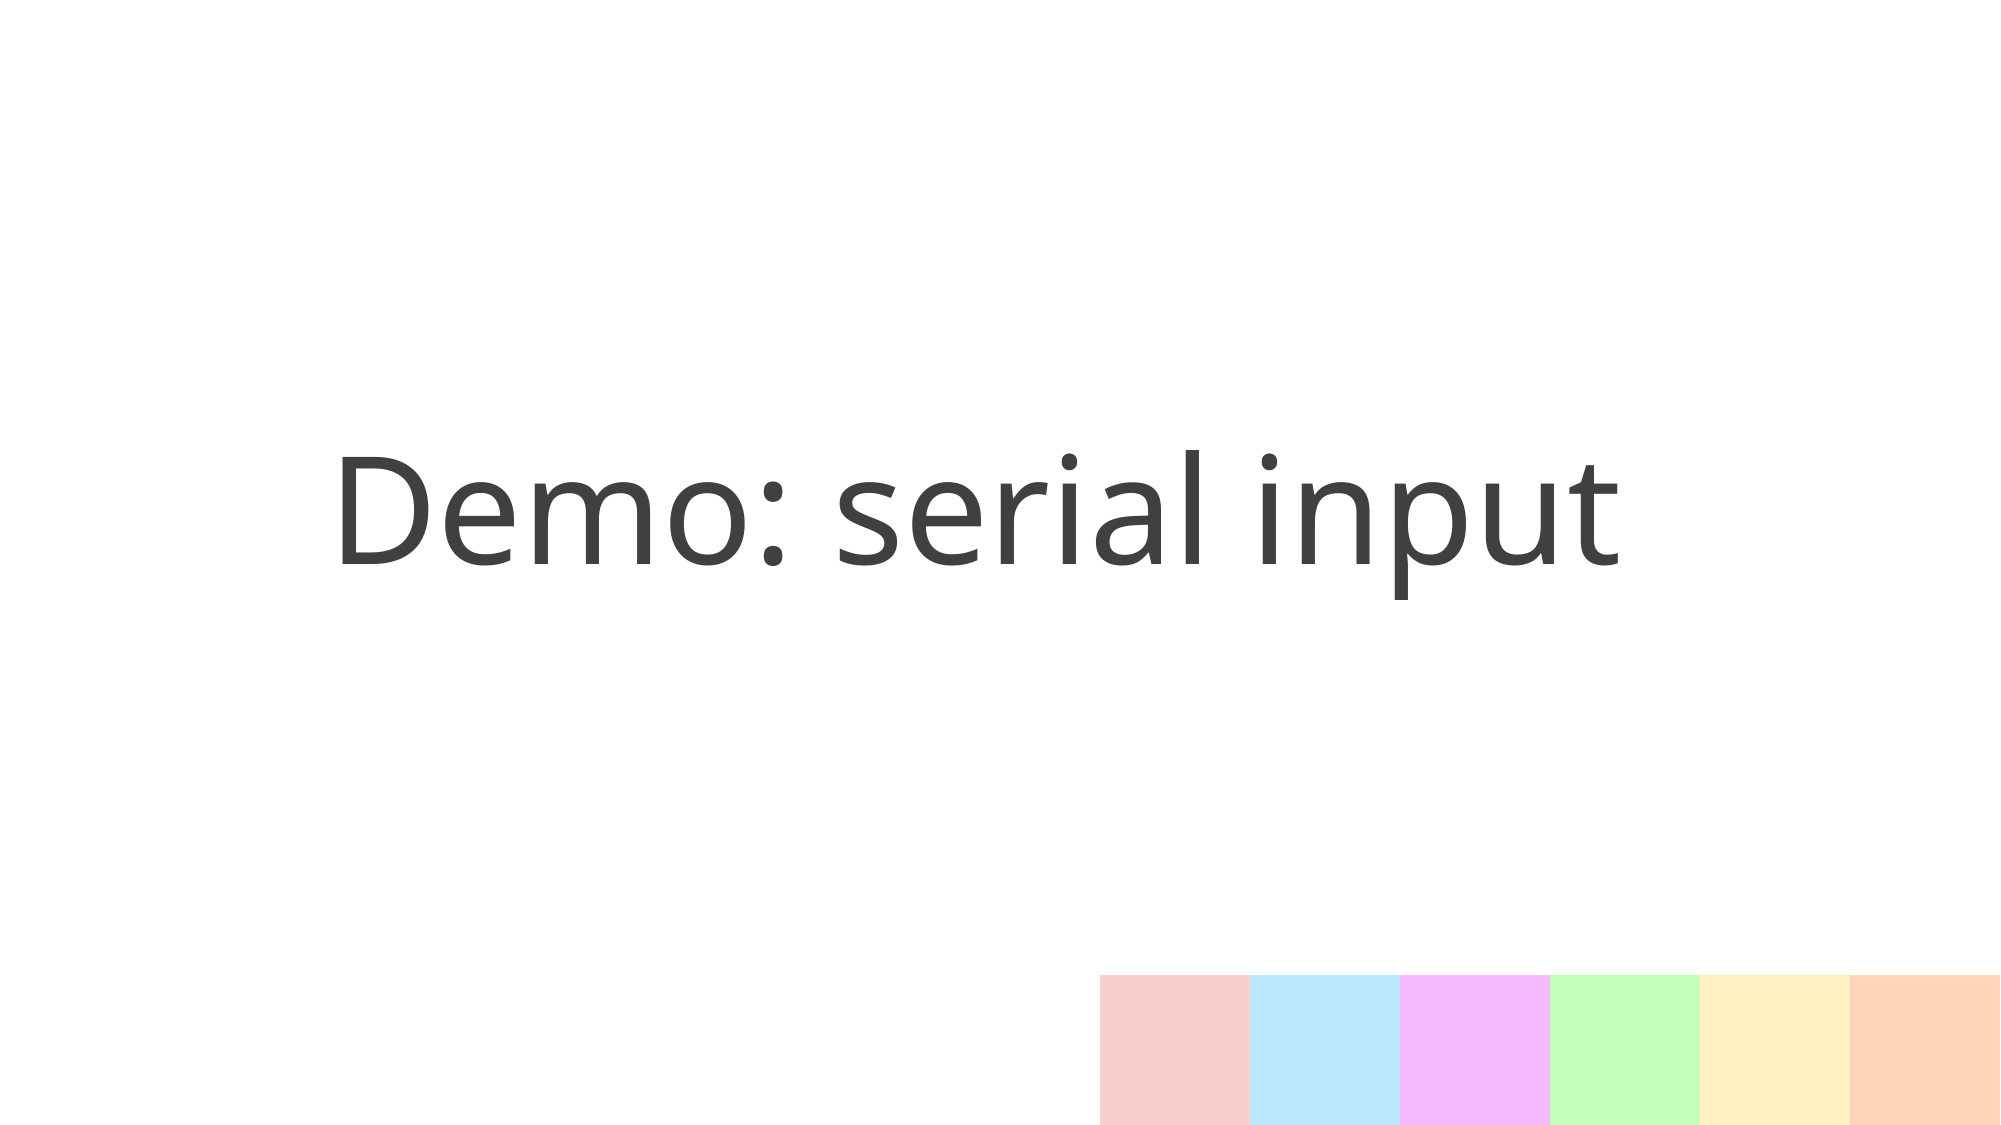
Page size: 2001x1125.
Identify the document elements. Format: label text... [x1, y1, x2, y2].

title Demo: serial input [75, 403, 1876, 609]
